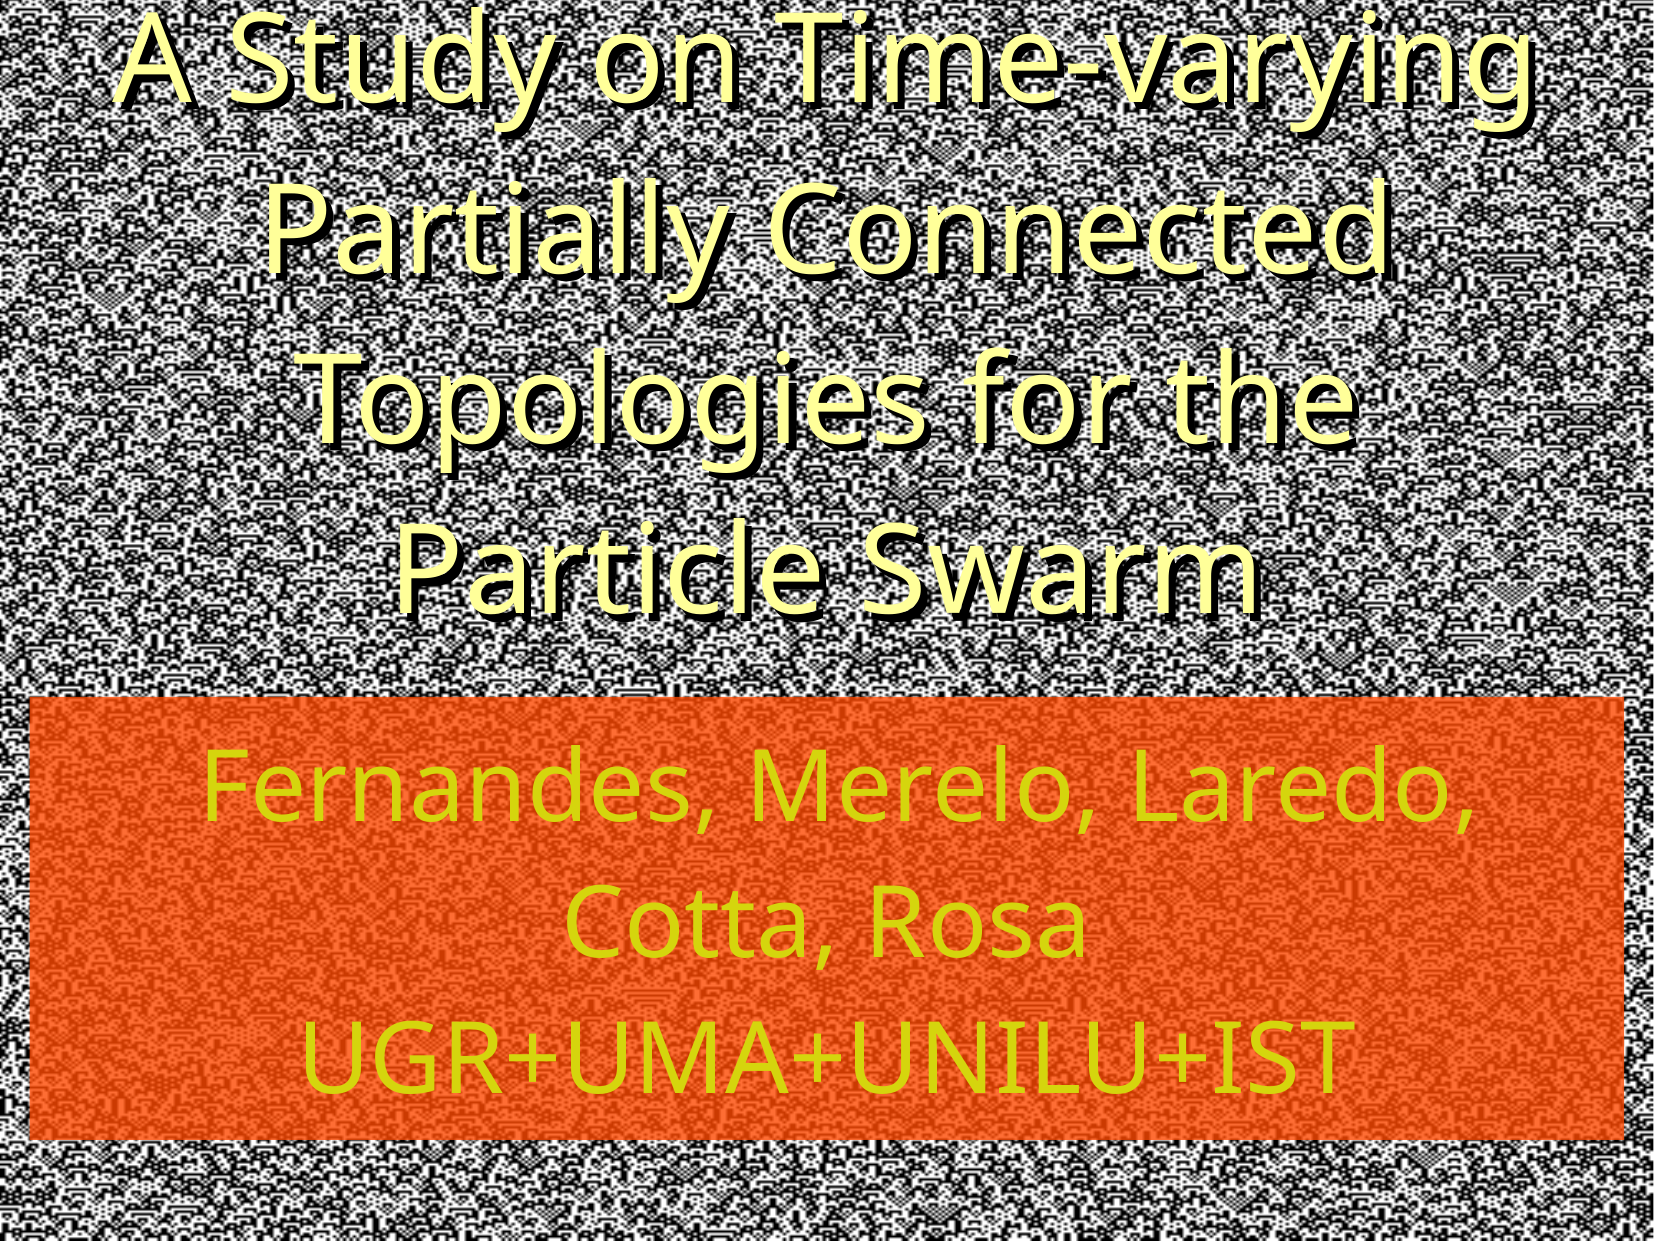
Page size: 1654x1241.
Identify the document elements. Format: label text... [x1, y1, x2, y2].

picture [0, 0, 1654, 1241]
subtitle Fernandes, Merelo, Laredo, Cotta, Rosa UGR+UMA+UNILU+IST [29, 696, 1625, 1140]
title A Study on Time-varying Partially Connected Topologies for the Particle Swarm [82, 20, 1571, 696]
